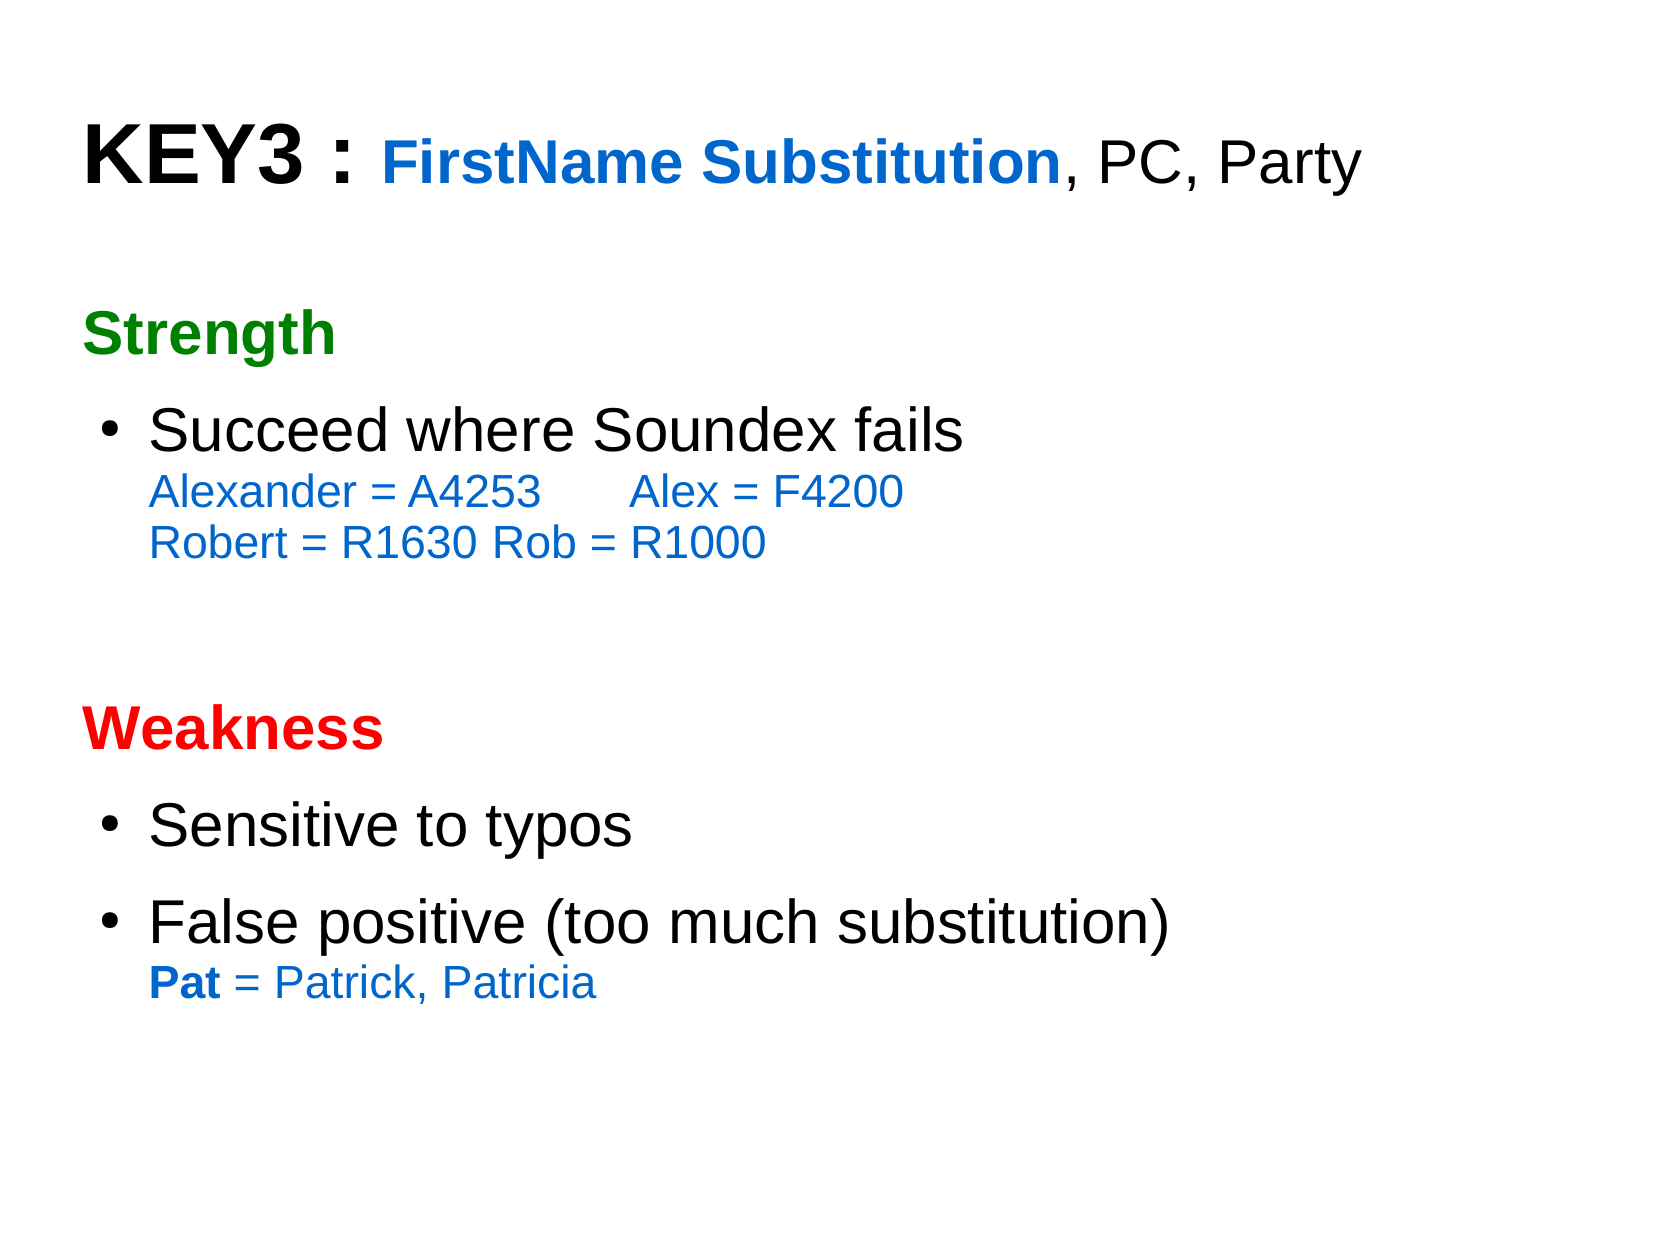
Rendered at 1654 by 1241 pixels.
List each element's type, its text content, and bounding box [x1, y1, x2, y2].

list KEY3 : FirstName Substitution, PC, Party Strength Succeed where Soundex fails Alexander = A4253 Alex = F4200 Robert = R1630 Rob = R1000 Weakness Sensitive to typos False positive (too much substitution) Pat = Patrick, Patricia [82, 106, 1571, 1010]
